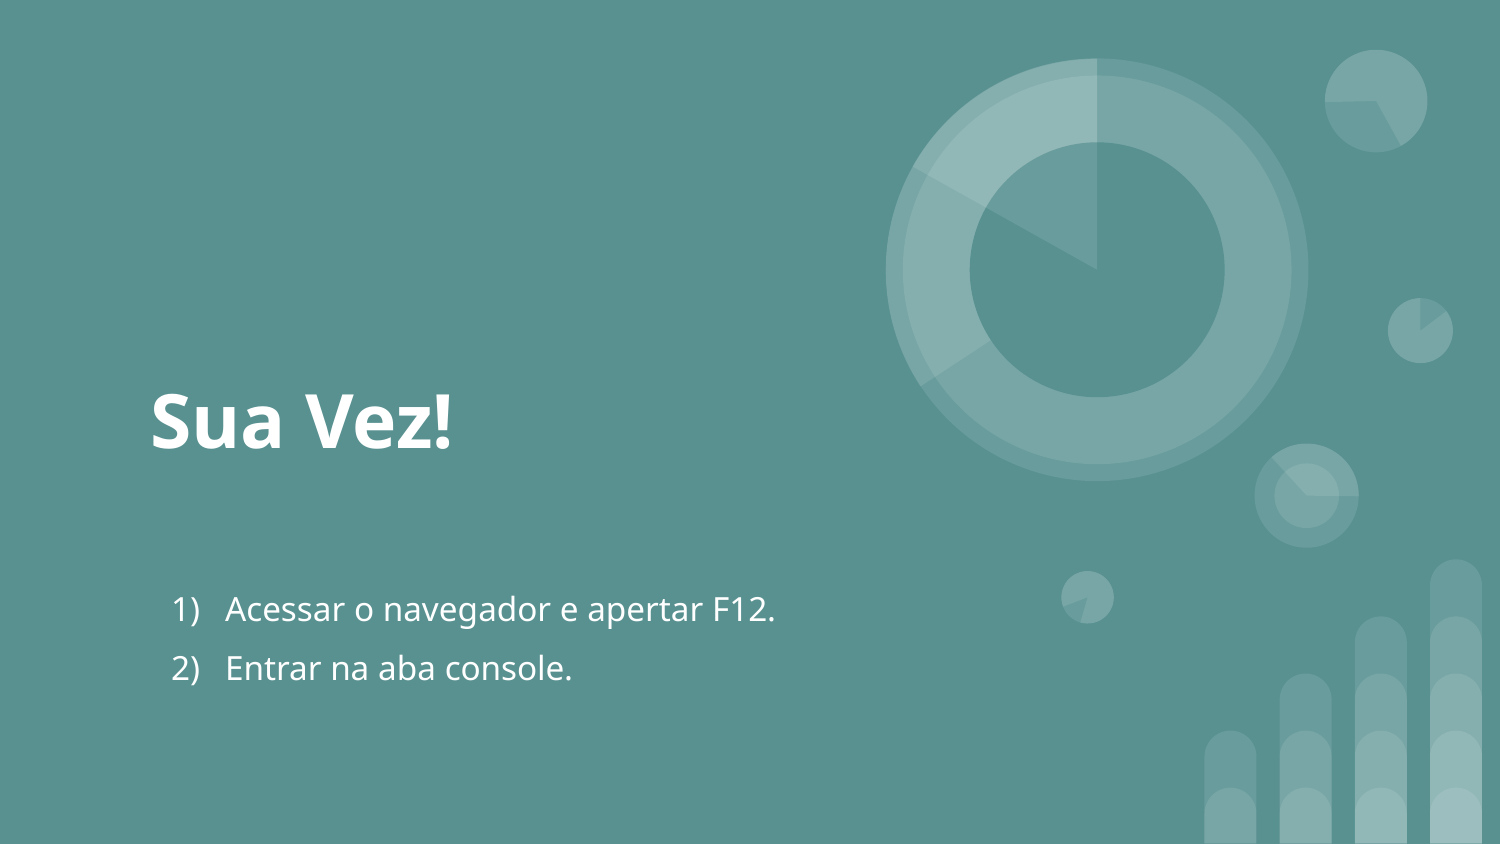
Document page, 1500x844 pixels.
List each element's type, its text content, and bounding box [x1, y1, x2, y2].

subtitle Acessar o navegador e apertar F12. Entrar na aba console. [135, 552, 971, 814]
title Sua Vez! [135, 264, 834, 552]
